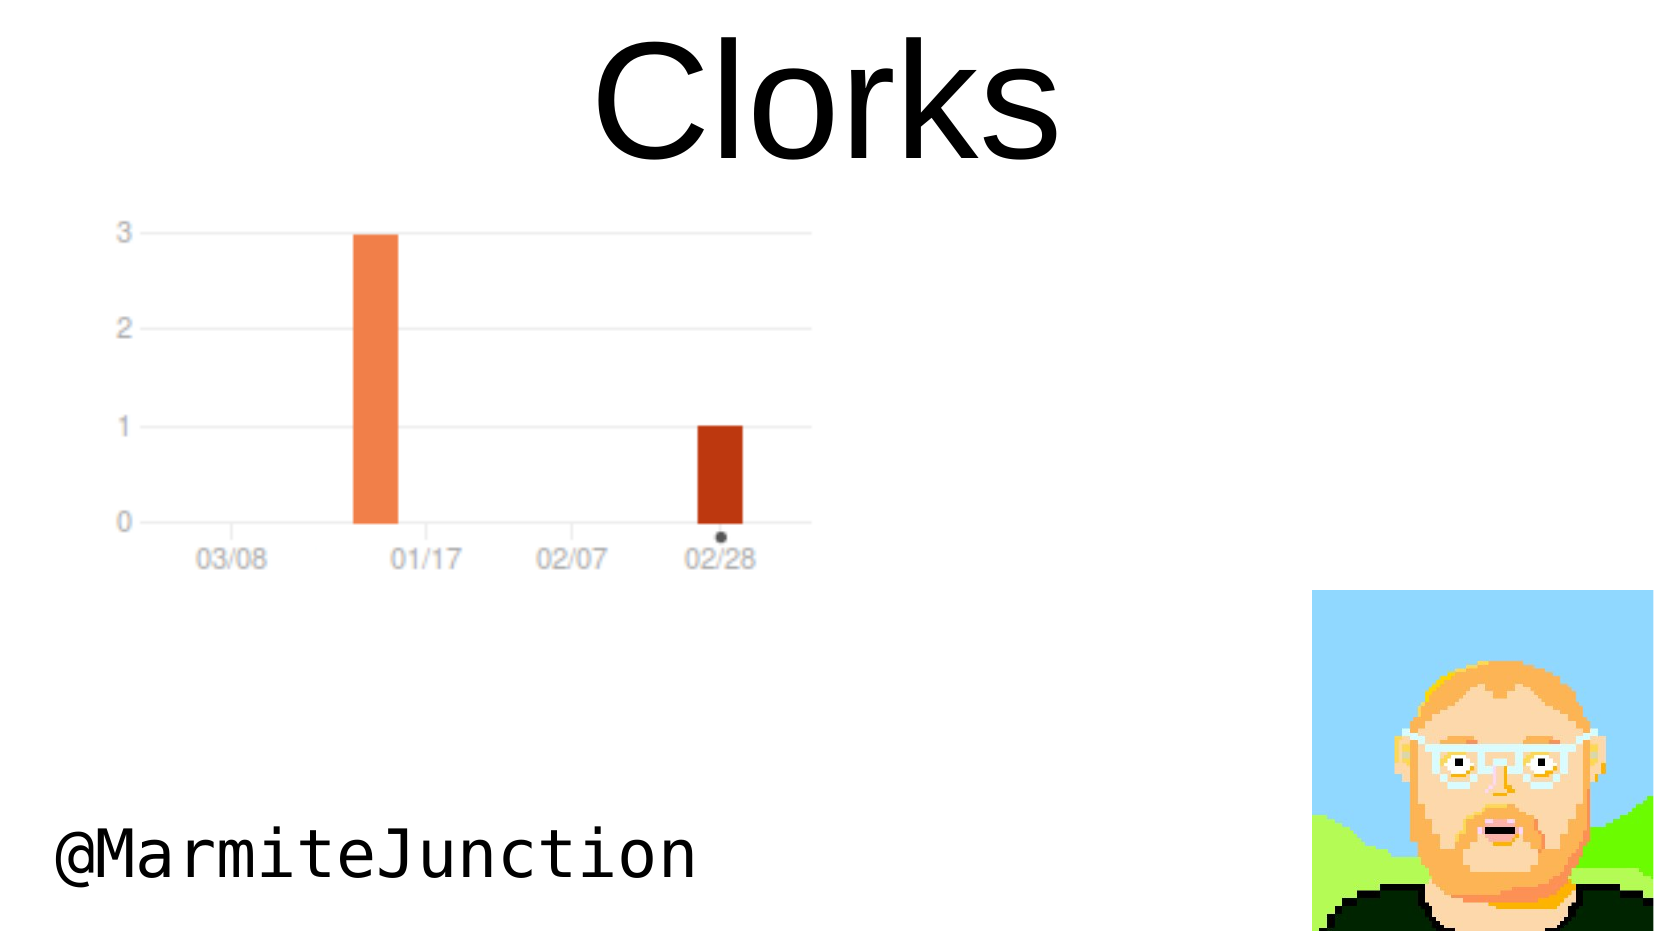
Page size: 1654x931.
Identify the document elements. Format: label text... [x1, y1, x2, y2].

picture [59, 177, 868, 607]
text_box Clorks [0, 0, 1654, 225]
text_box @MarmiteJunction [40, 808, 715, 901]
picture [1312, 590, 1654, 931]
